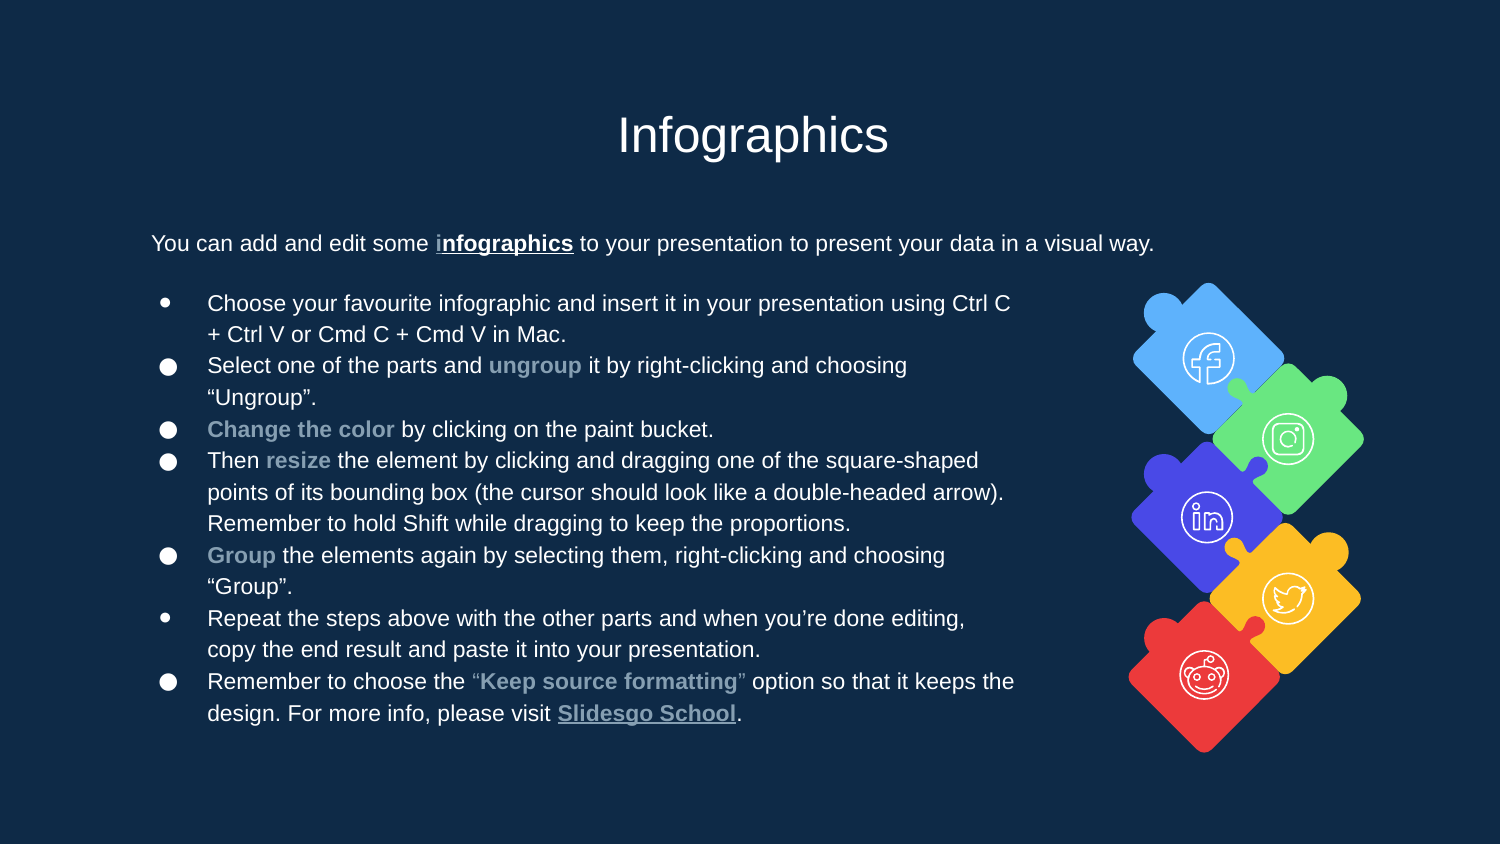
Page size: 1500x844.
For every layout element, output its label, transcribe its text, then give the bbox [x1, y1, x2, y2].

title Infographics [175, 87, 1332, 167]
text_box [1128, 282, 1364, 753]
list You can add and edit some infographics to your presentation to present your data in a visual way. [117, 209, 1279, 262]
text_box Choose your favourite infographic and insert it in your presentation using Ctrl C + Ctrl V or Cmd C + Cmd V in Mac. Select one of the parts and ungroup it by right-clicking and choosing “Ungroup”. Change the color by clicking on the paint bucket. Then resize the element by clicking and dragging one of the square-shaped points of its bounding box (the cursor should look like a double-headed arrow). Remember to hold Shift while dragging to keep the proportions. Group the elements again by selecting them, right-clicking and choosing “Group”. Repeat the steps above with the other parts and when you’re done editing, copy the end result and paste it into your presentation. Remember to choose the “Keep source formatting” option so that it keeps the design. For more info, please visit Slidesgo School. [117, 268, 1032, 750]
